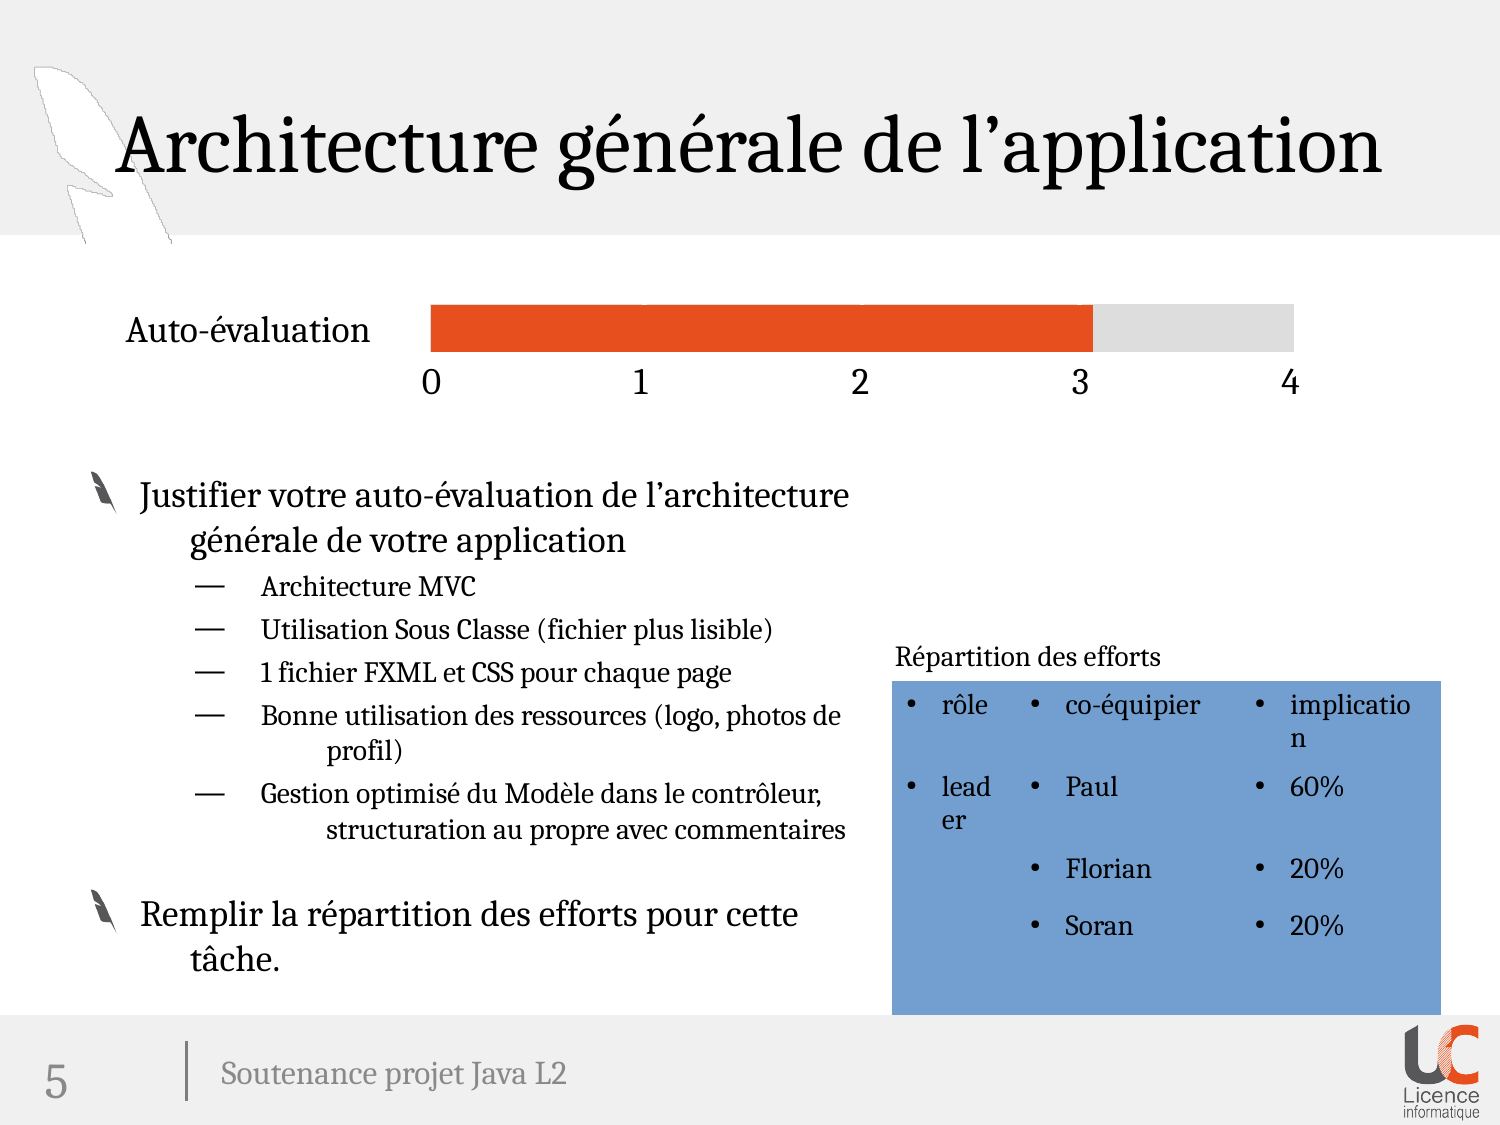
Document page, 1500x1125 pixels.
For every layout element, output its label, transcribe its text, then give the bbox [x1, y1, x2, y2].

table_cell [892, 958, 1016, 1015]
table_cell [1016, 958, 1240, 1015]
text_box [431, 305, 1093, 352]
picture [1398, 1020, 1484, 1122]
table_cell [892, 844, 1016, 901]
list Justifier votre auto-évaluation de l’architecture générale de votre application Architecture MVC Utilisation Sous Classe (fichier plus lisible) 1 fichier FXML et CSS pour chaque page Bonne utilisation des ressources (logo, photos de profil) Gestion optimisé du Modèle dans le contrôleur, structuration au propre avec commentaires Remplir la répartition des efforts pour cette tâche. [75, 444, 869, 1005]
table_cell 20% [1240, 844, 1441, 901]
text_box <numéro> [29, 1041, 160, 1102]
picture [29, 63, 187, 244]
text_box Répartition des efforts [879, 630, 1193, 681]
table_header implication [1240, 681, 1441, 763]
table_header rôle [892, 681, 1016, 763]
table_header co-équipier [1016, 681, 1240, 763]
table_cell [892, 901, 1016, 958]
table_cell Soran [1016, 901, 1240, 958]
table_cell Paul [1016, 763, 1240, 844]
table_cell 60% [1240, 763, 1441, 844]
title Architecture générale de l’application [75, 45, 1426, 233]
table_cell [1240, 958, 1441, 1015]
table_cell 20% [1240, 901, 1441, 958]
text_box Soutenance projet Java L2 [206, 1041, 939, 1102]
table_cell leader [892, 763, 1016, 844]
table_cell Florian [1016, 844, 1240, 901]
